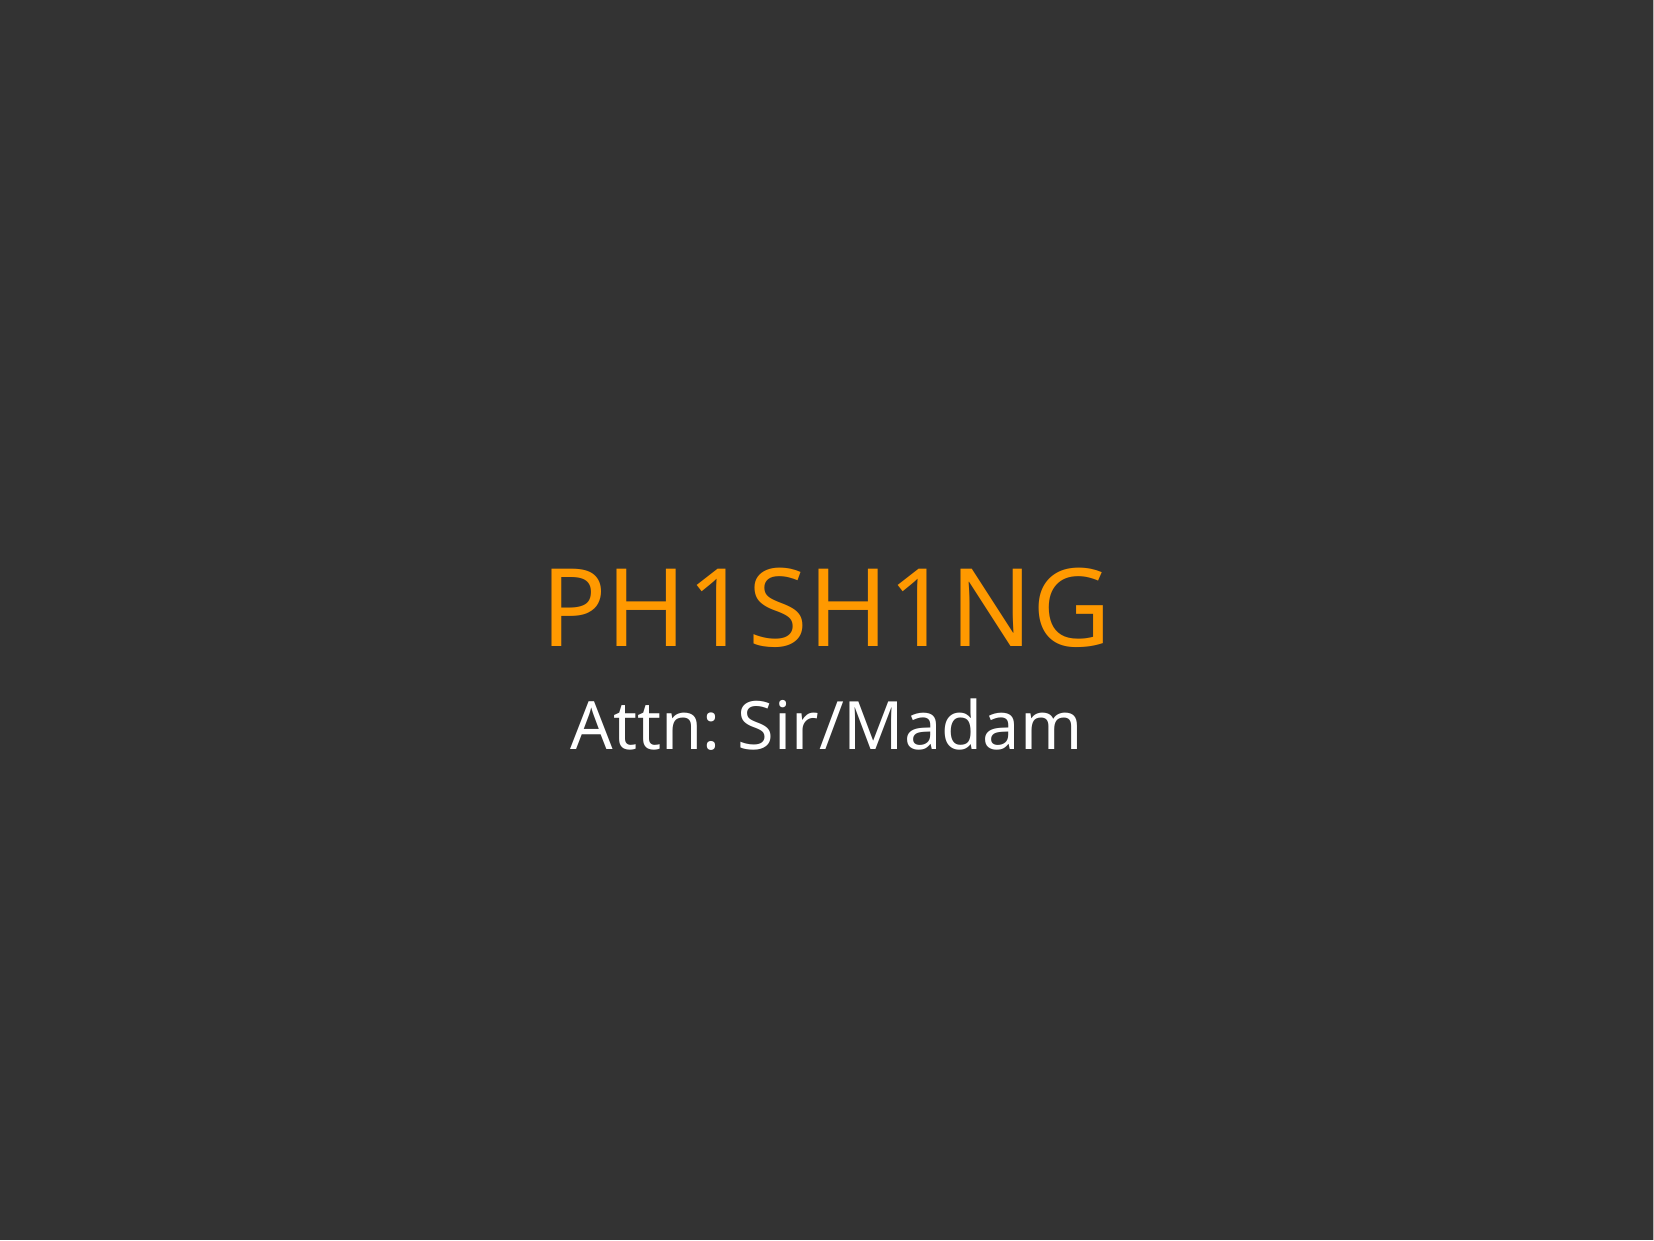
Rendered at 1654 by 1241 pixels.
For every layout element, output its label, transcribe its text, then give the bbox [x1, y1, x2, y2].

subtitle PH1SH1NG Attn: Sir/Madam [82, 290, 1571, 1010]
